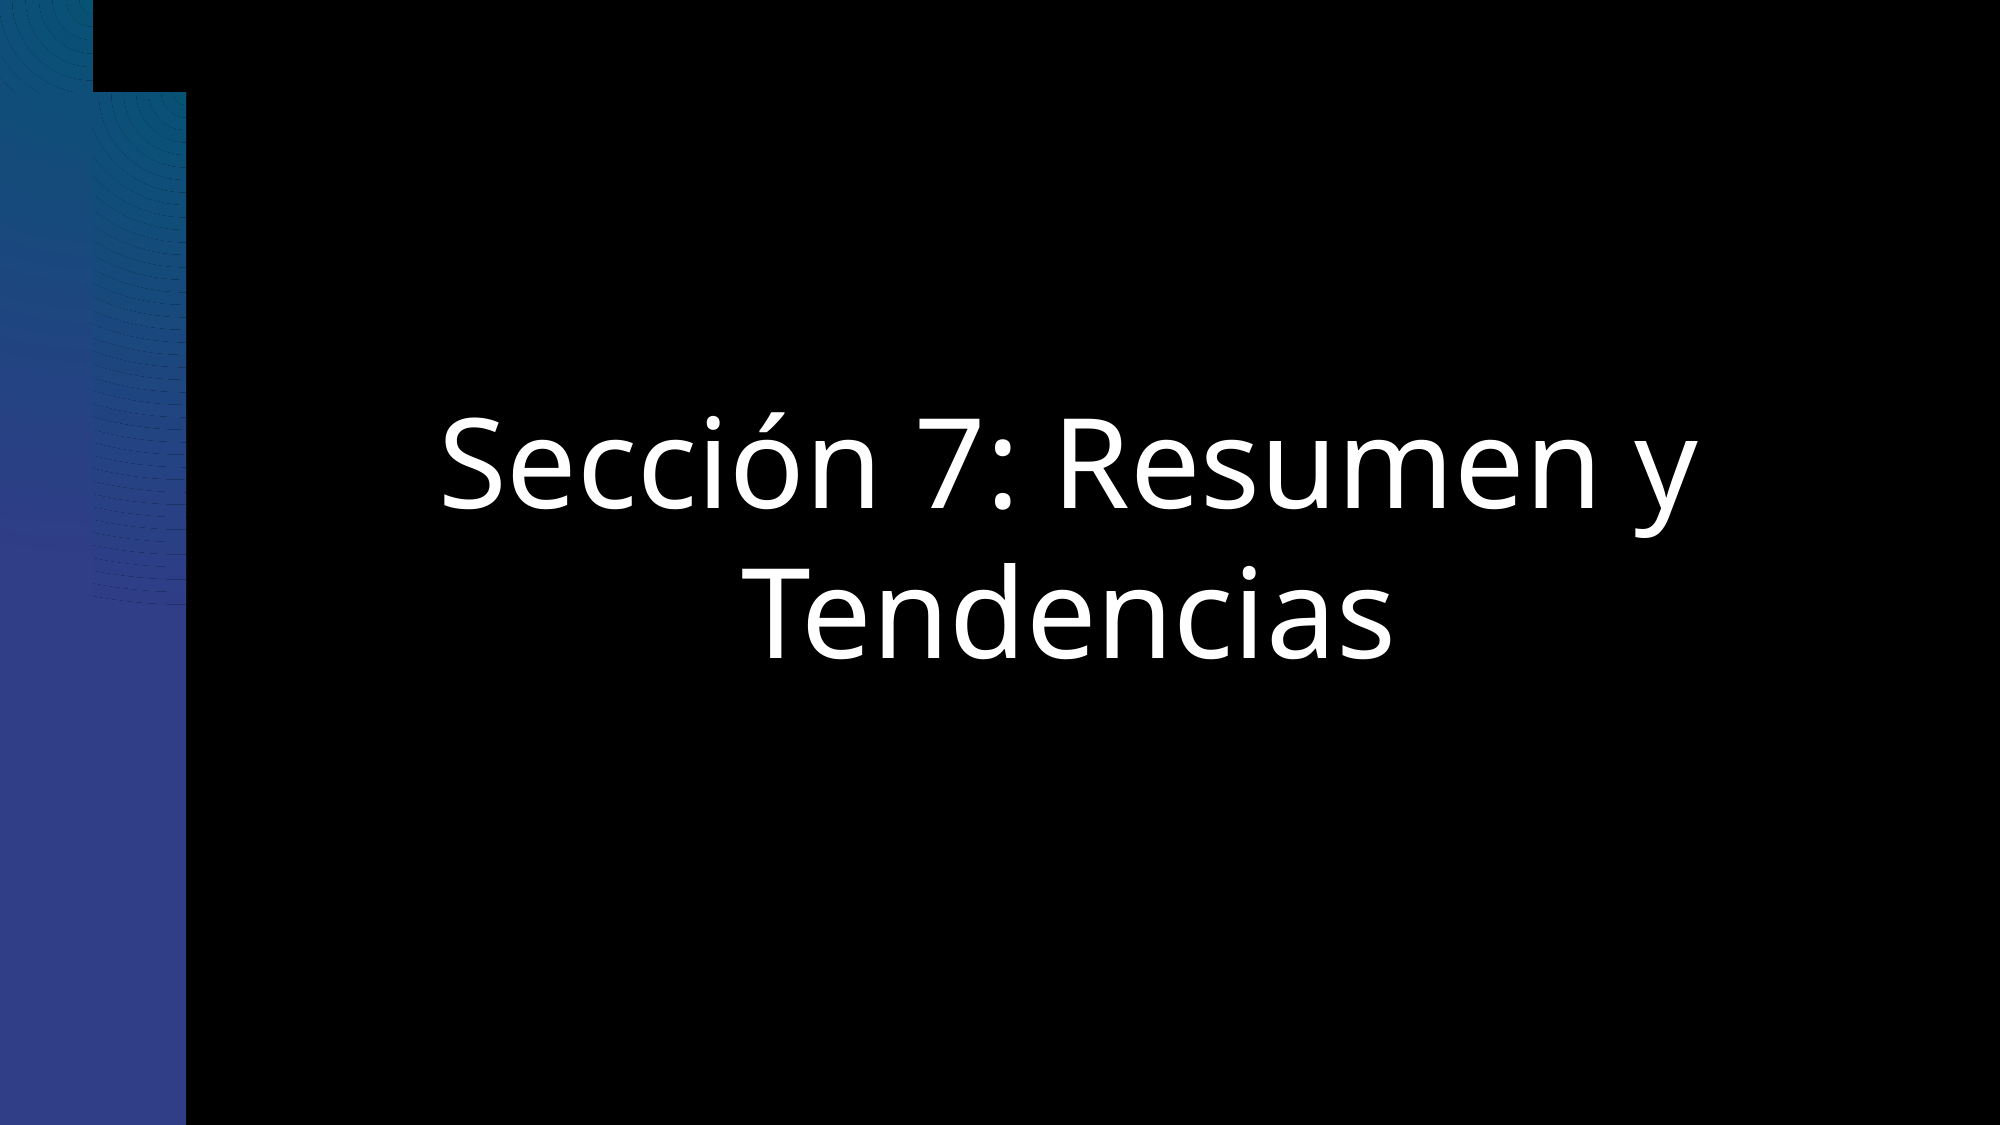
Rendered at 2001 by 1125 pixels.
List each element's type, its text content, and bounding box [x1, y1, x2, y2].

title Sección 7: Resumen y Tendencias [290, 376, 1848, 749]
